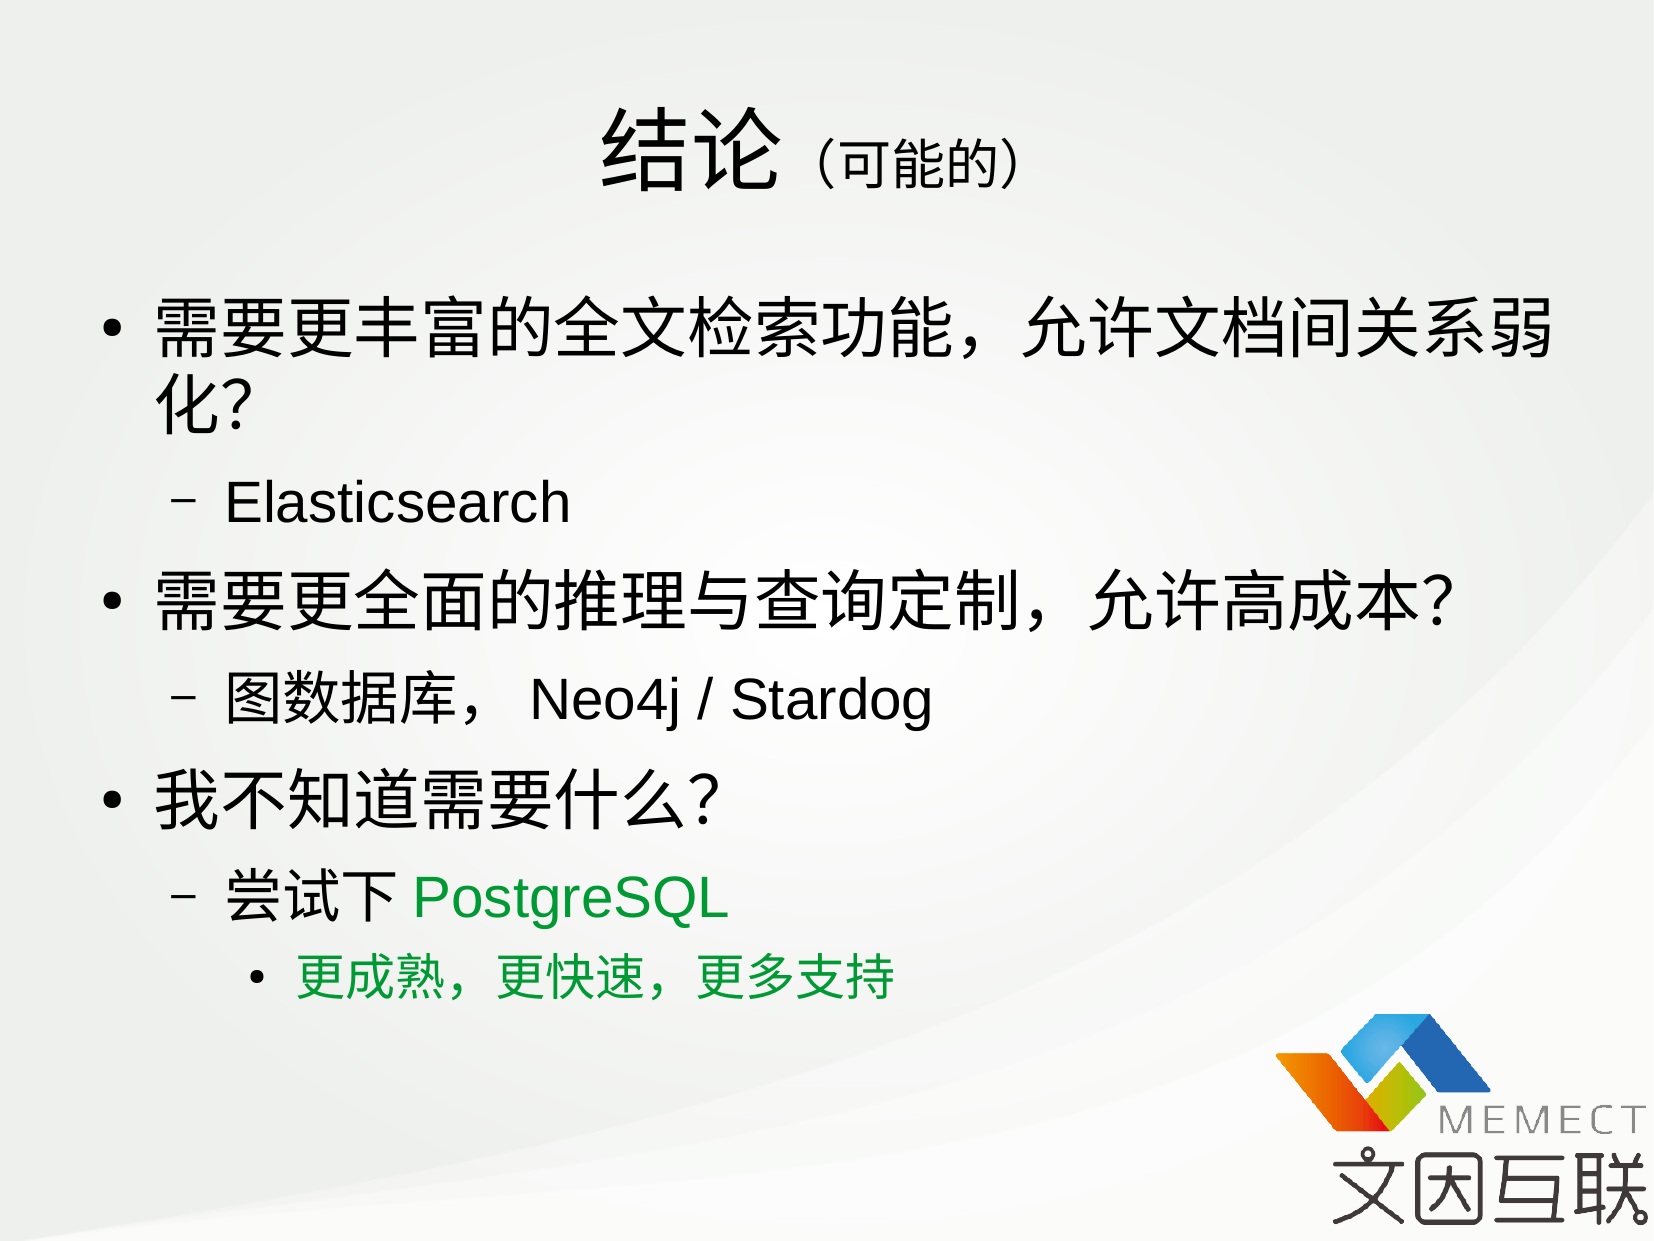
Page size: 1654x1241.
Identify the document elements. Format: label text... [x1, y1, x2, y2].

picture [0, 0, 1654, 1241]
title 结论（可能的） [82, 49, 1571, 257]
list 需要更丰富的全文检索功能，允许文档间关系弱化？ Elasticsearch 需要更全面的推理与查询定制，允许高成本？ 图数据库，Neo4j / Stardog 我不知道需要什么？ 尝试下PostgreSQL 更成熟，更快速，更多支持 [82, 290, 1571, 1146]
